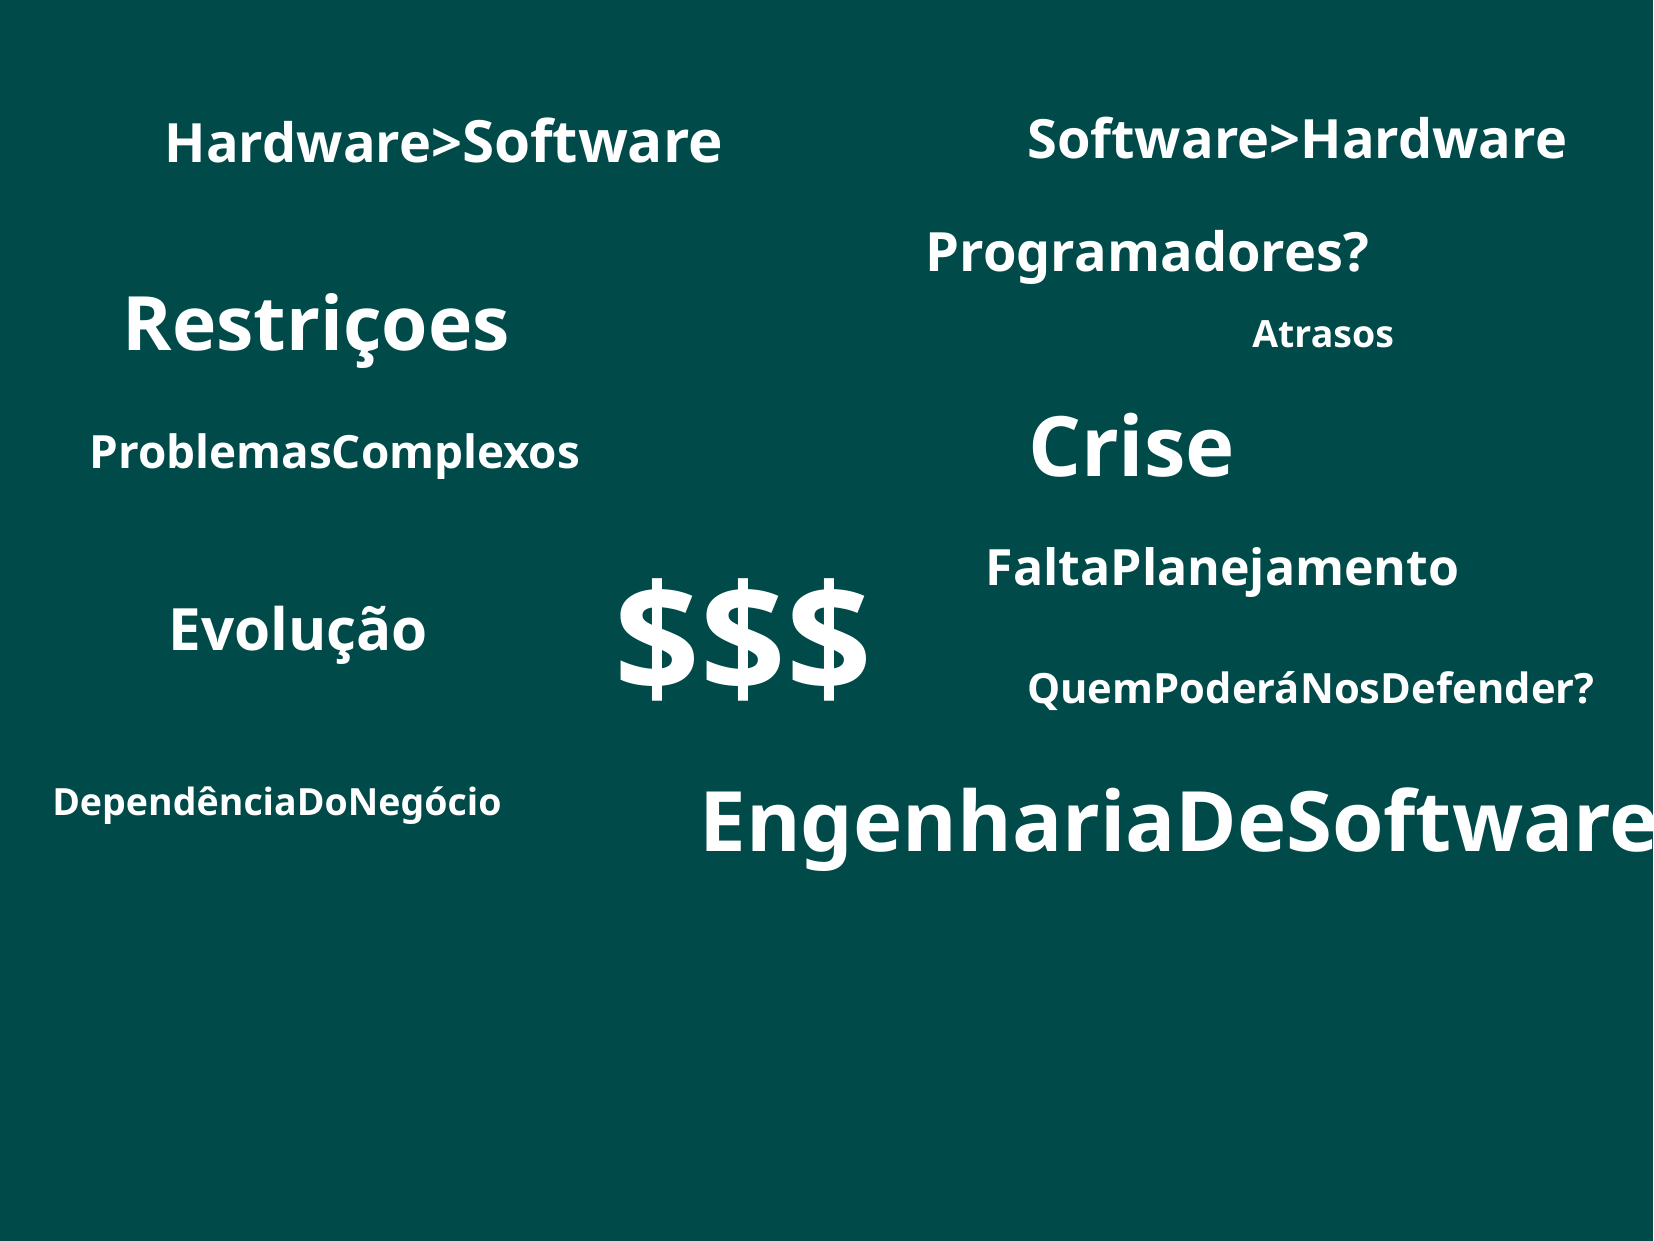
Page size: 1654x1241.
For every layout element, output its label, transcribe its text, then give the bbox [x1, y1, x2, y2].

text_box FaltaPlanejamento [971, 525, 1452, 596]
text_box Hardware>Software [150, 93, 717, 174]
text_box Evolução [154, 580, 451, 661]
text_box Programadores? [910, 205, 1362, 282]
text_box ProblemasComplexos [75, 412, 577, 479]
text_box Crise [1013, 379, 1246, 488]
text_box Atrasos [1237, 300, 1407, 357]
text_box $$$ [600, 525, 886, 713]
text_box QuemPoderáNosDefender? [1012, 651, 1613, 714]
text_box DependênciaDoNegócio [37, 768, 499, 826]
text_box Restriçoes [108, 262, 526, 362]
text_box EngenhariaDeSoftware [685, 754, 1637, 863]
text_box Software>Hardware [1012, 93, 1562, 169]
